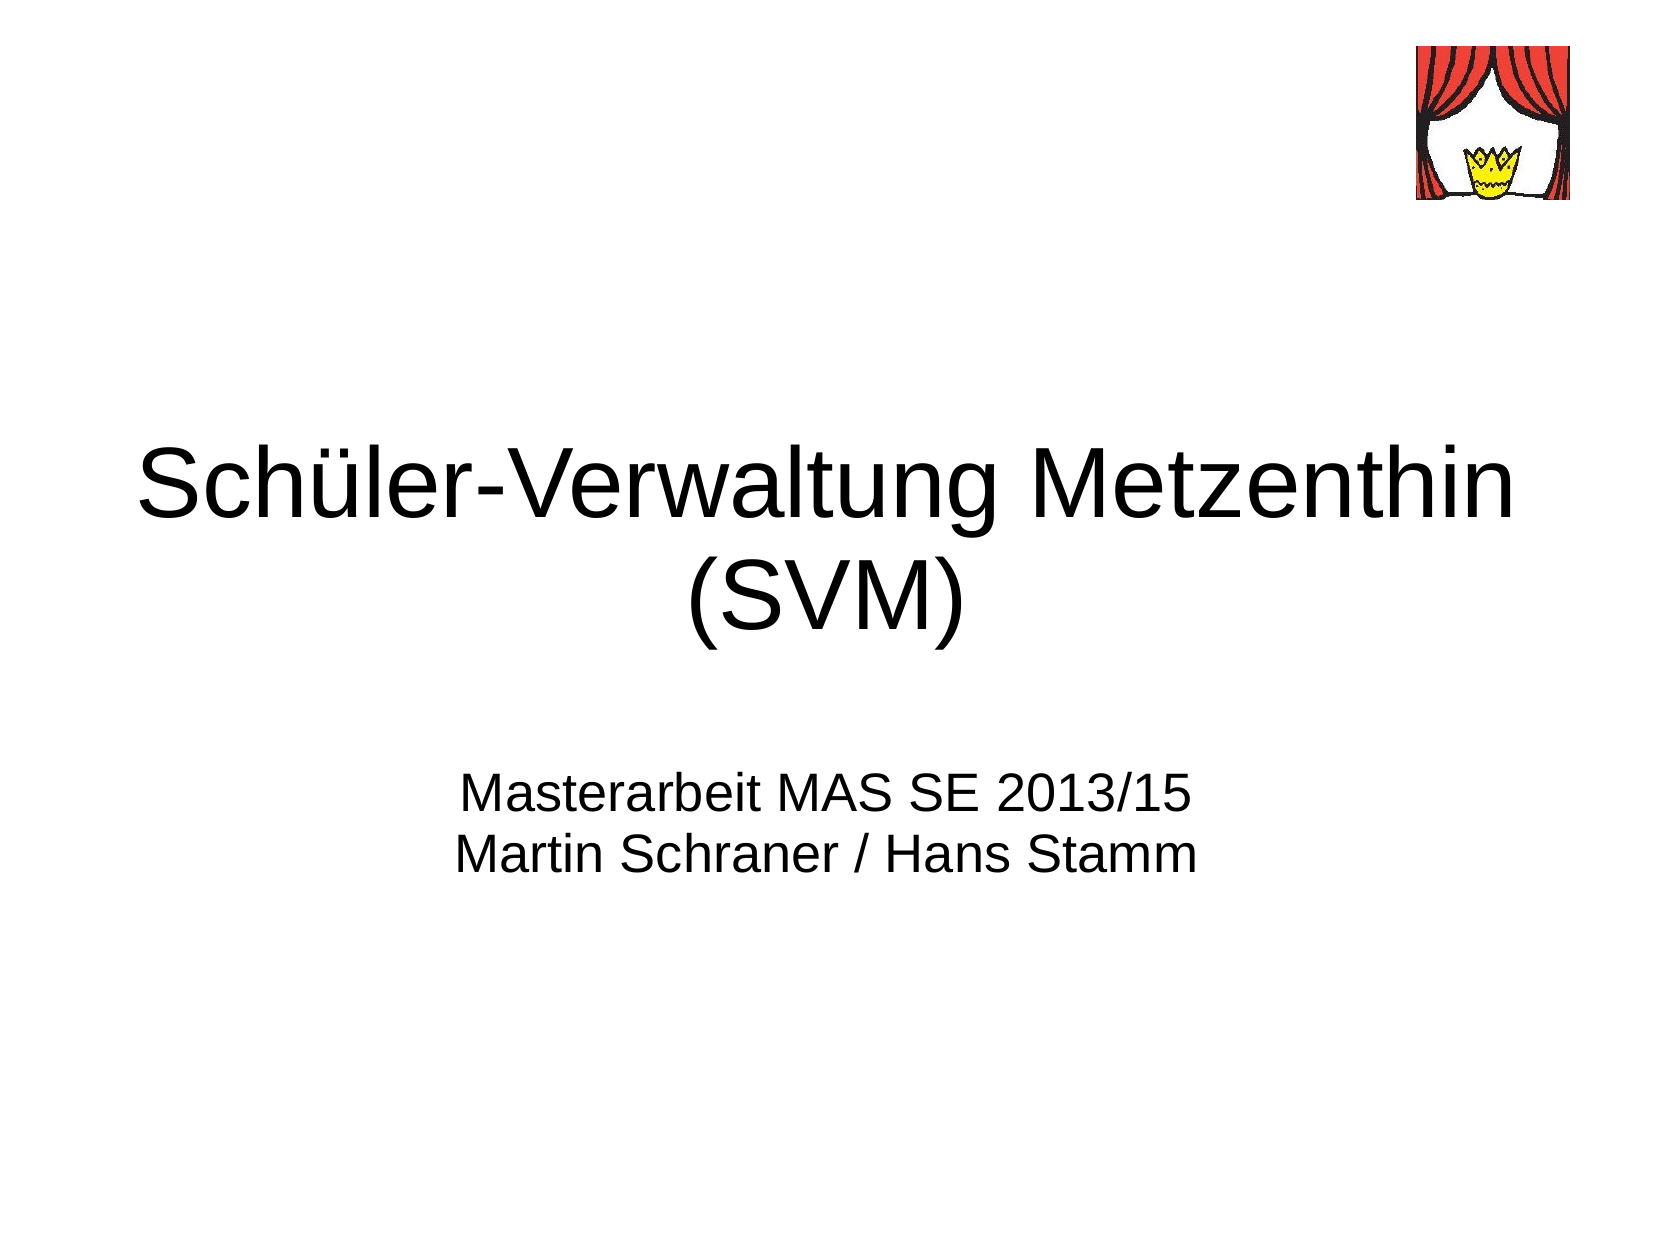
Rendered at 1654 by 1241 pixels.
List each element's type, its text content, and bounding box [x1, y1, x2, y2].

subtitle Schüler-Verwaltung Metzenthin (SVM) Masterarbeit MAS SE 2013/15 Martin Schraner / Hans Stamm [82, 259, 1571, 1052]
picture [1416, 46, 1570, 200]
